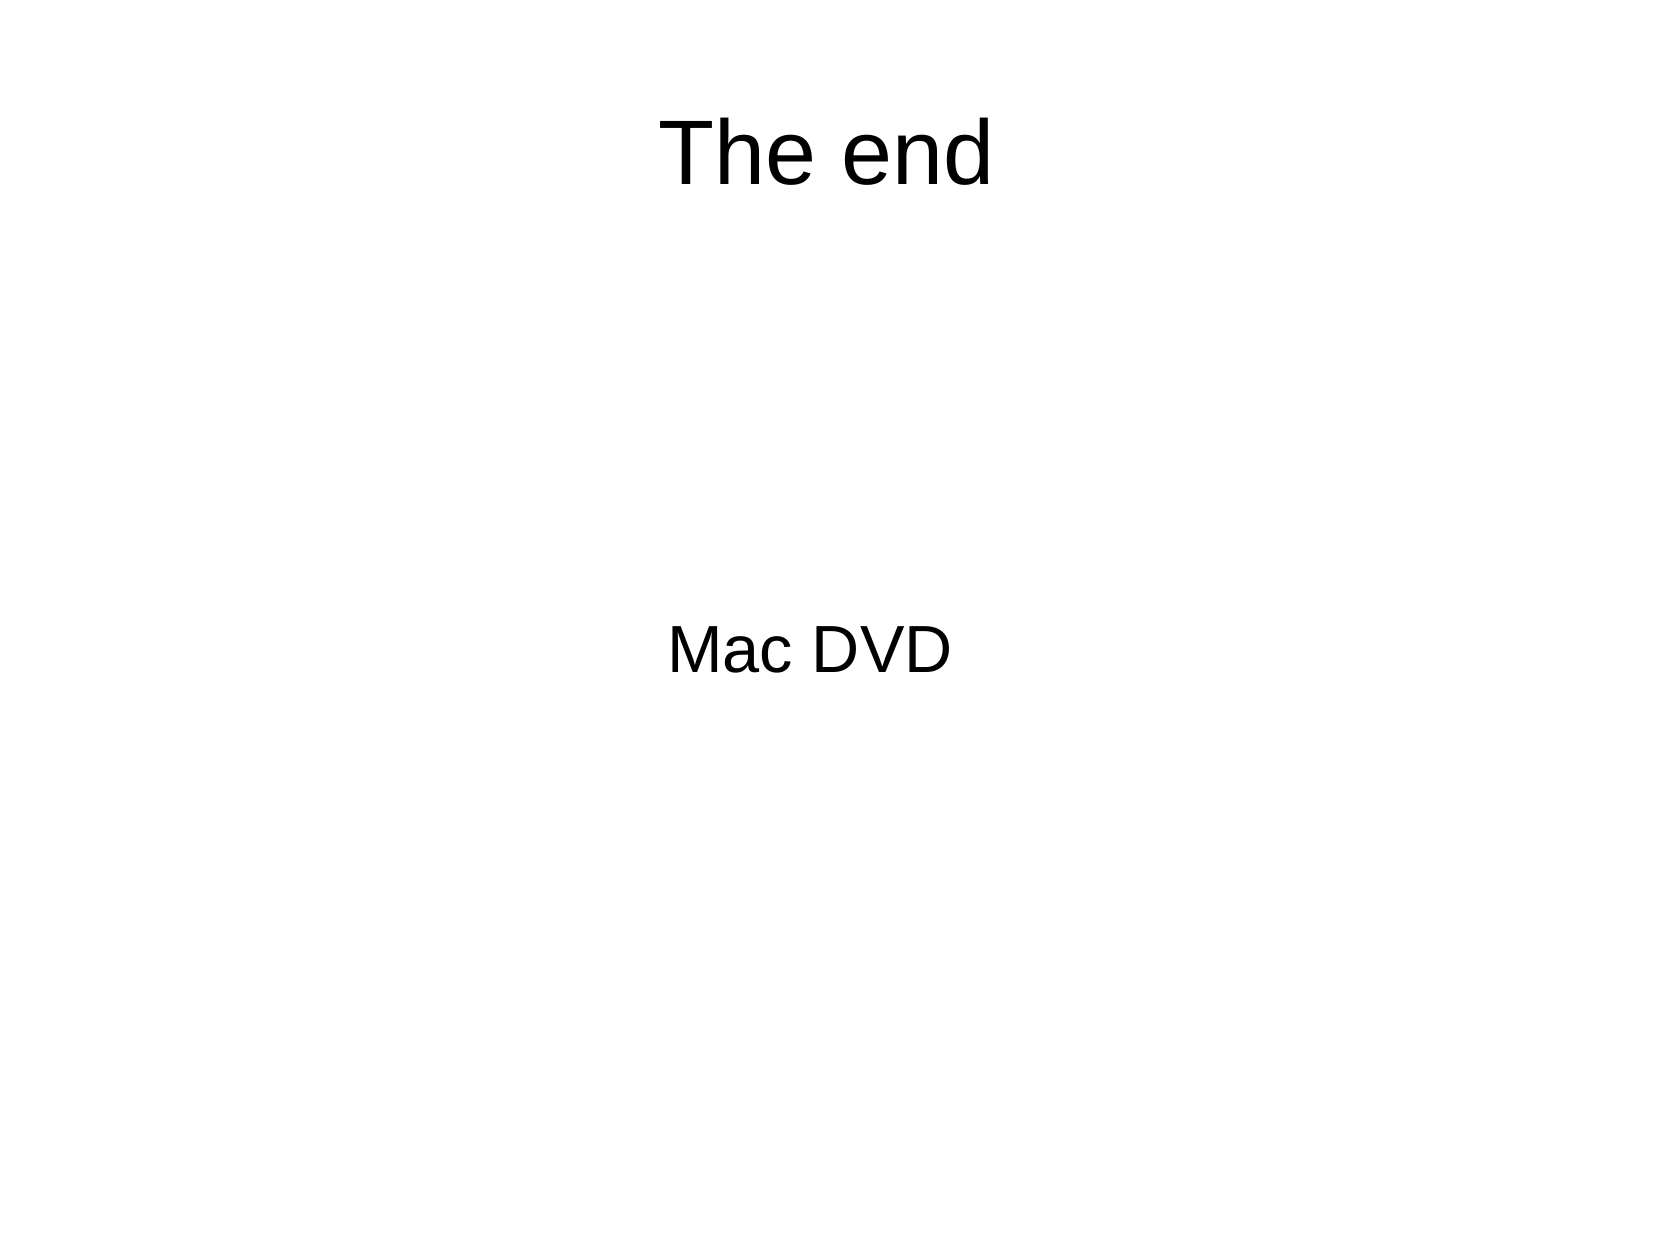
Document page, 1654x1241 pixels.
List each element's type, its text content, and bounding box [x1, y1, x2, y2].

subtitle Mac DVD [82, 290, 1538, 1010]
title The end [82, 49, 1571, 257]
